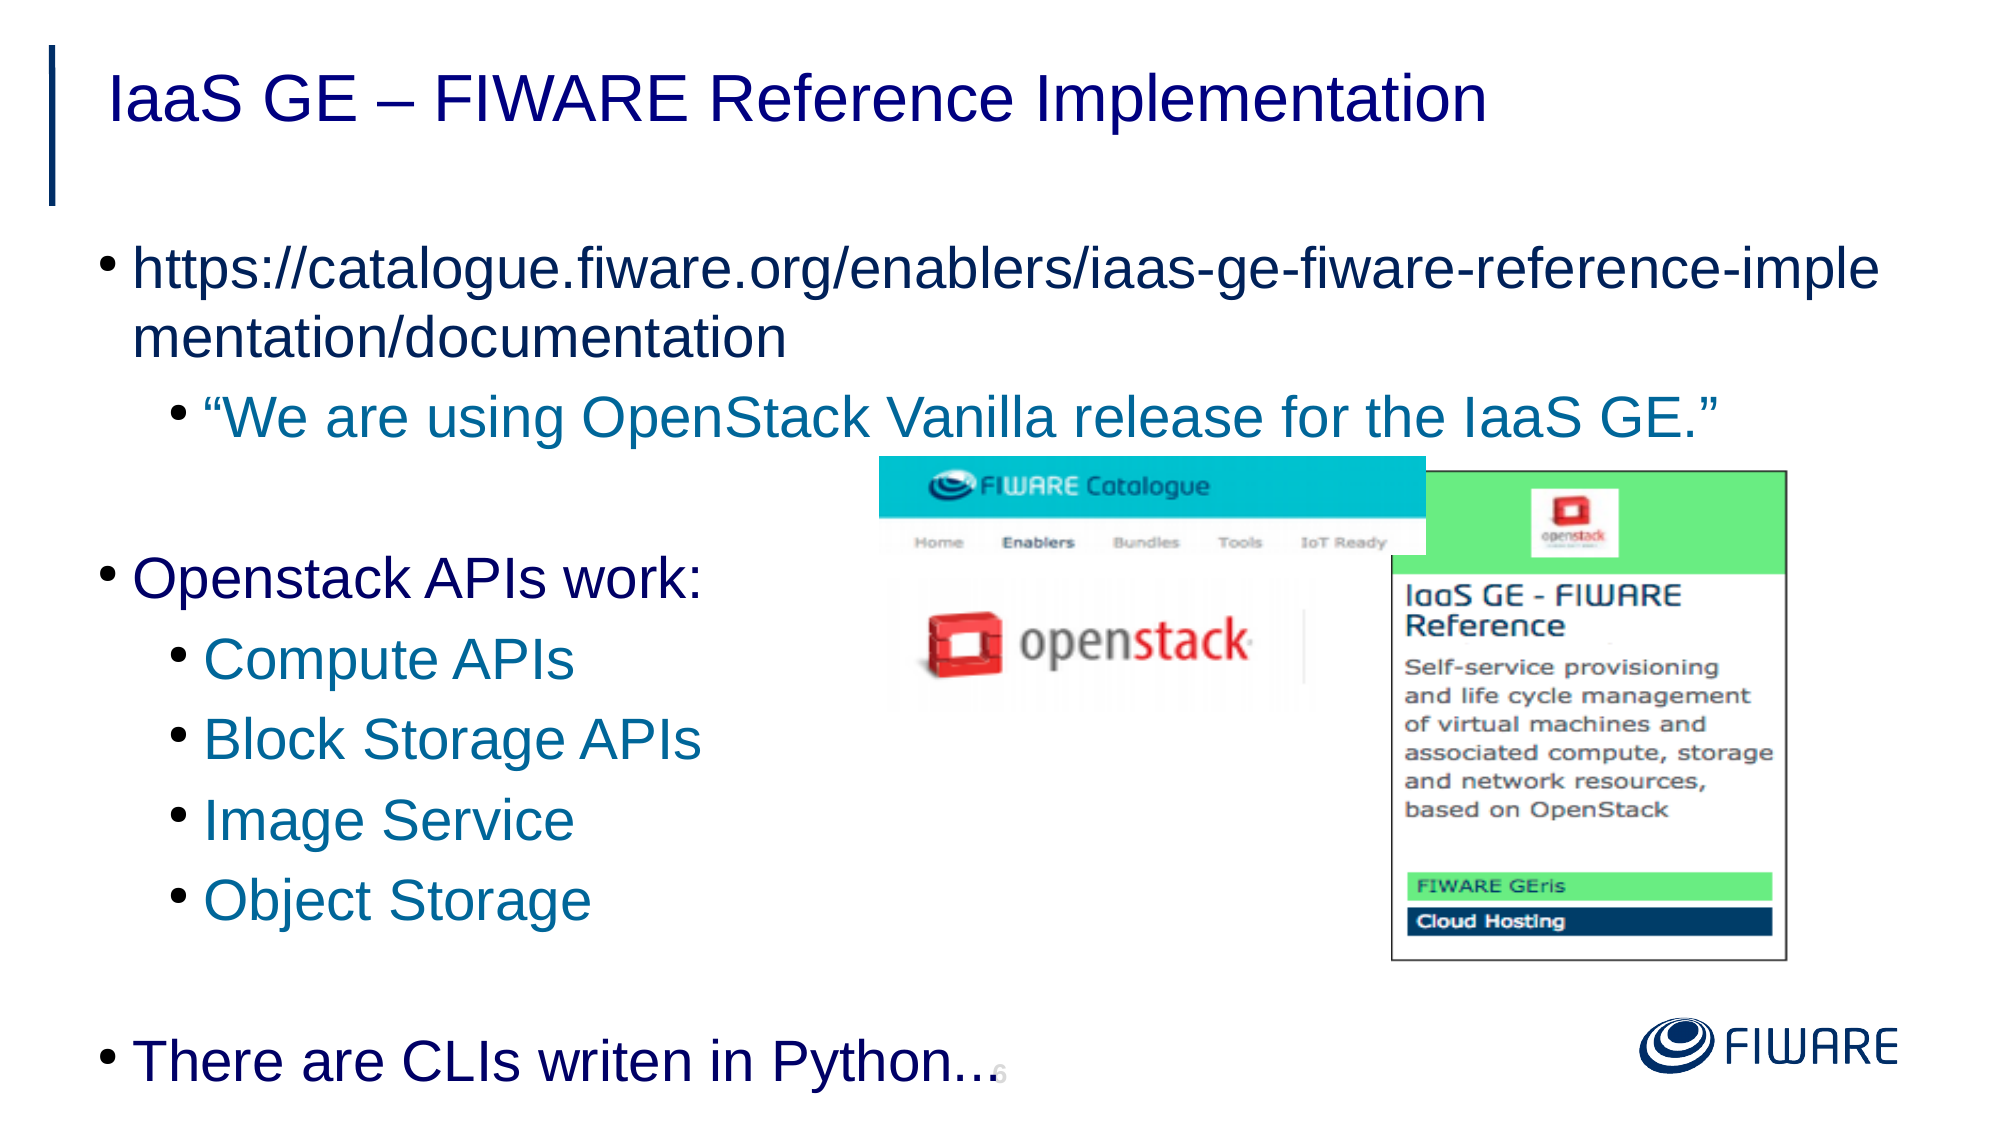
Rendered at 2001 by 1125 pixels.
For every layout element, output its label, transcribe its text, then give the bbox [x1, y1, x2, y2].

title IaaS GE – FIWARE Reference Implementation [92, 47, 1704, 250]
slide_number <number> [887, 1042, 1113, 1103]
text_box https://catalogue.fiware.org/enablers/iaas-ge-fiware-reference-implementation/documentation “We are using OpenStack Vanilla release for the IaaS GE.” Openstack APIs work: Compute APIs Block Storage APIs Image Service Object Storage There are CLIs writen in Python... [82, 212, 1908, 1032]
picture [1635, 1032, 1905, 1077]
picture [887, 578, 1316, 712]
picture [879, 456, 1790, 963]
